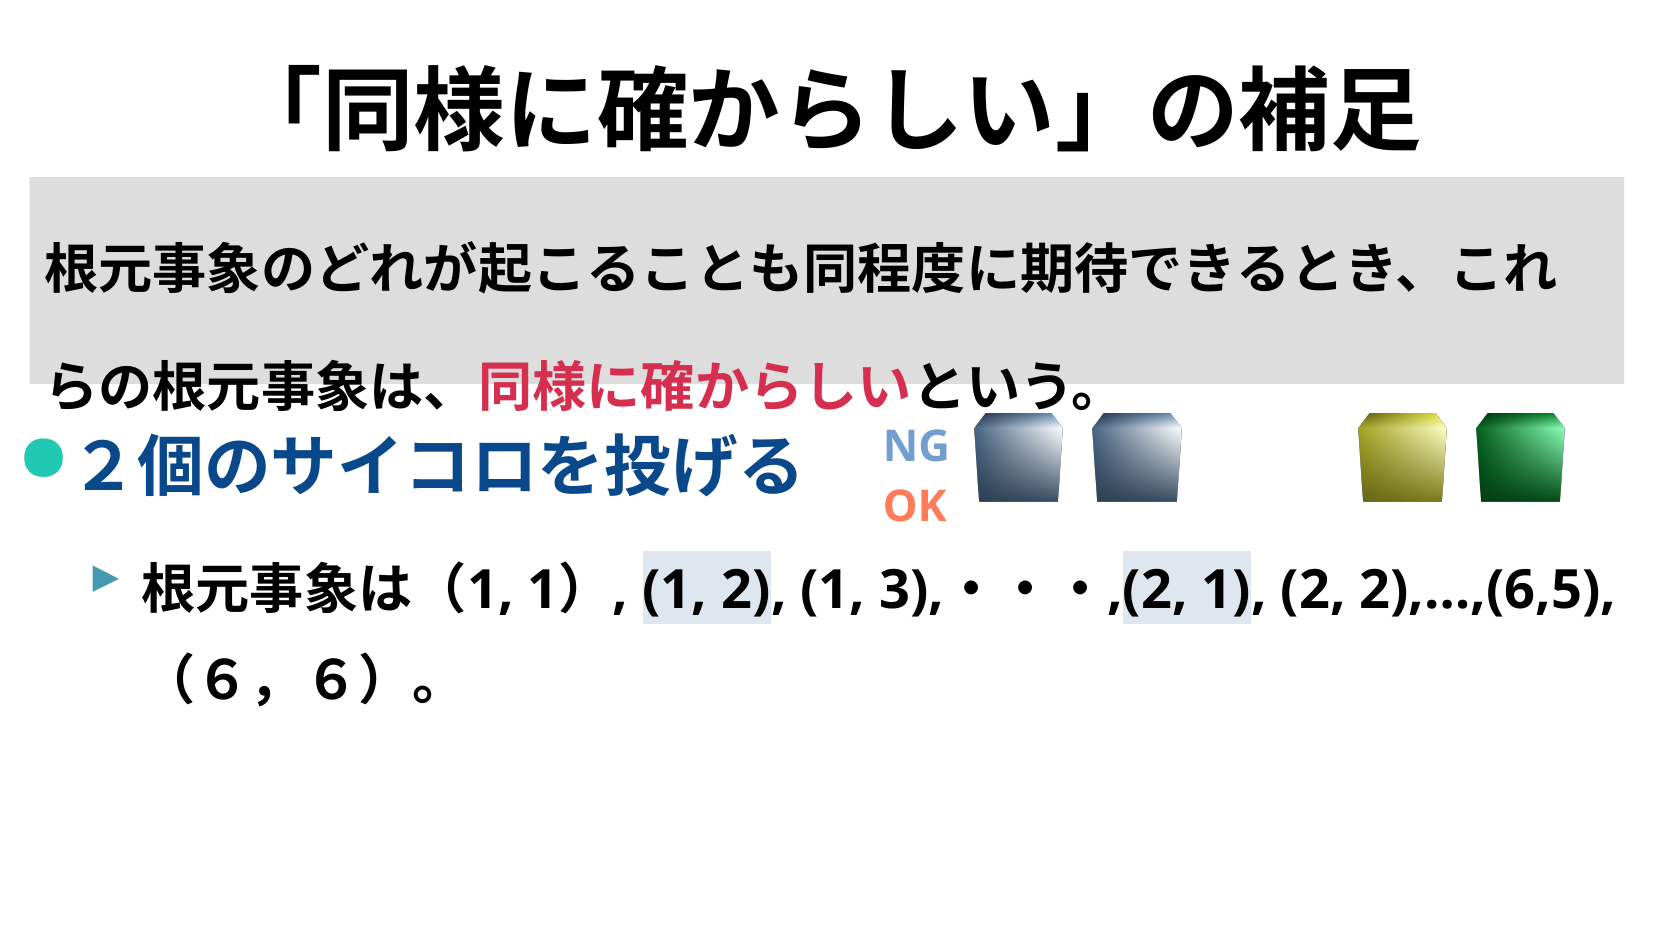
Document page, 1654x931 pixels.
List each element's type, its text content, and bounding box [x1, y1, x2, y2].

list ２個のサイコロを投げる 根元事象は（1, 1）, (1, 2), (1, 3),・・・,(2, 1), (2, 2),…,(6,5), （６，６）。 [0, 413, 1625, 931]
text_box NG OK [868, 403, 1447, 473]
title 「同様に確からしい」の補足 [29, 29, 1625, 178]
text_box [1595, 178, 1625, 384]
text_box 根元事象のどれが起こることも同程度に期待できるとき、これらの根元事象は、同様に確からしいという。 [29, 178, 1595, 384]
